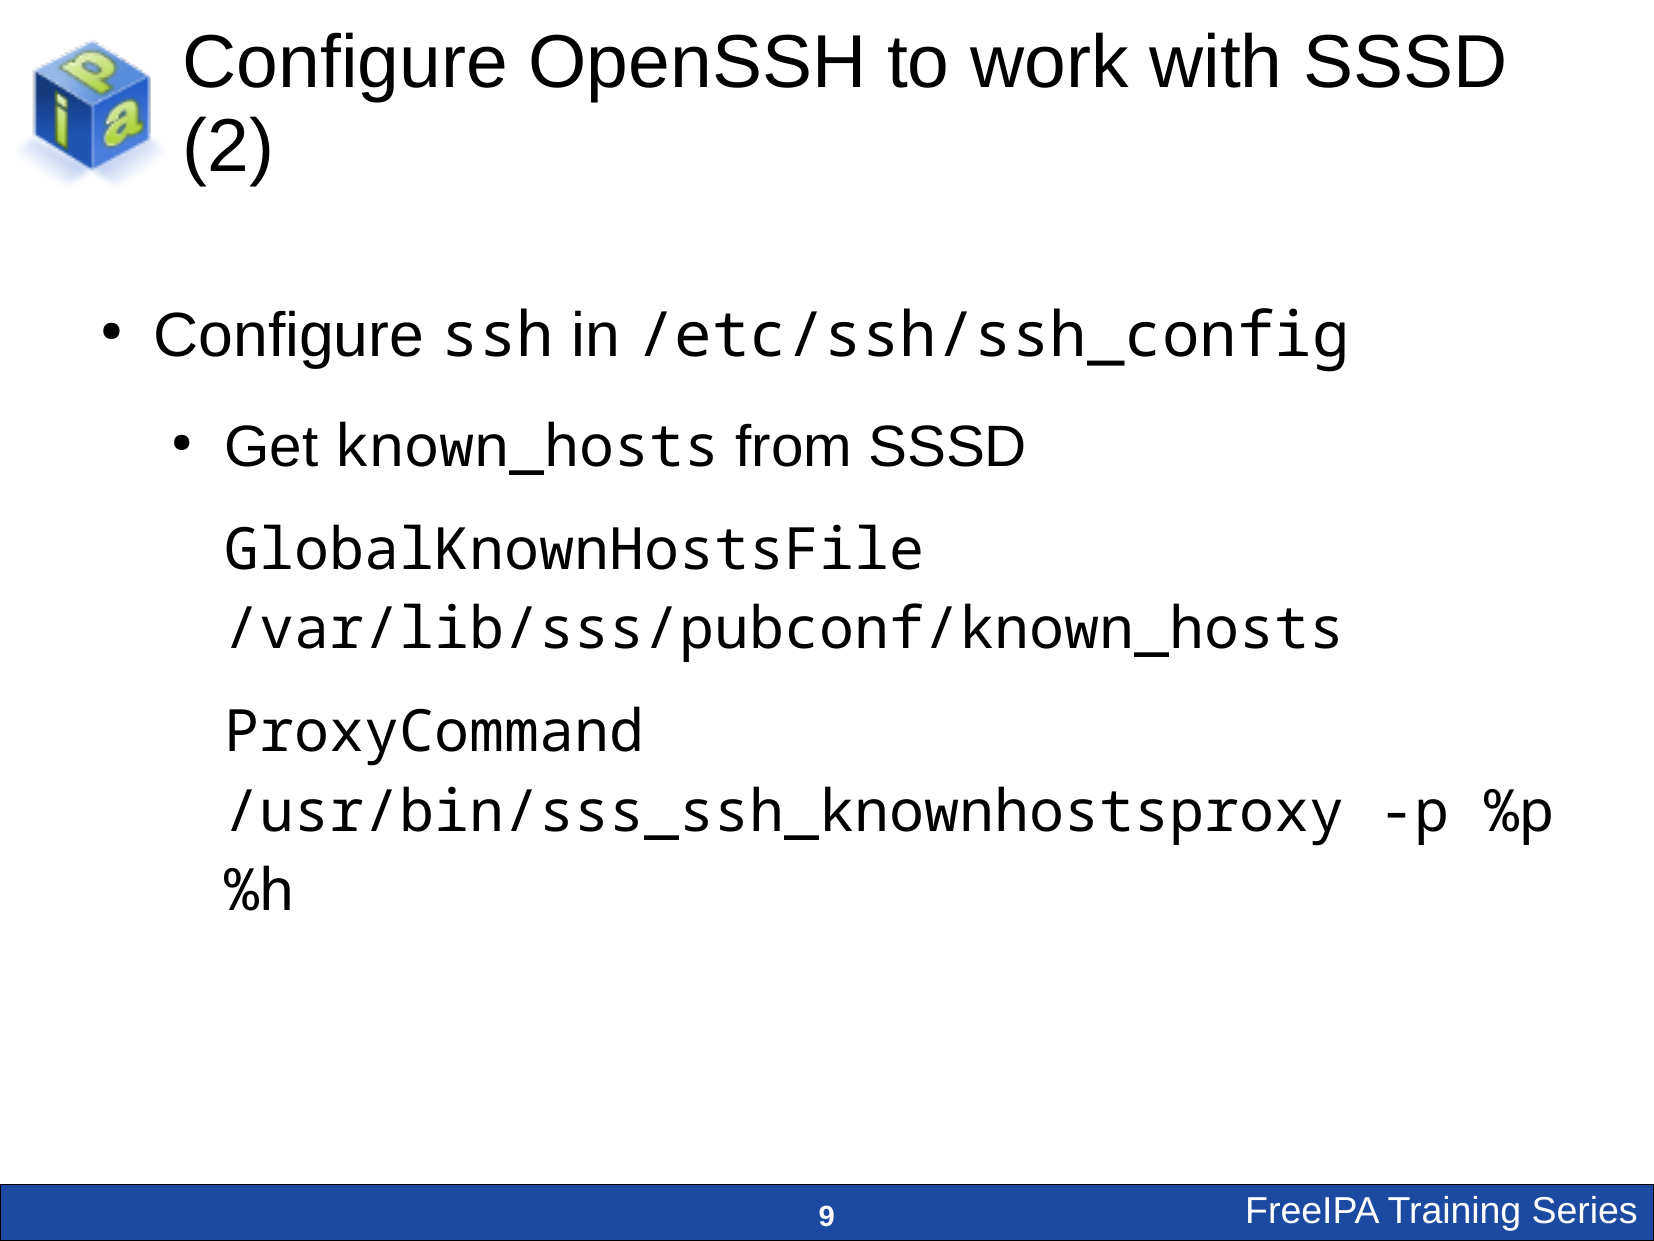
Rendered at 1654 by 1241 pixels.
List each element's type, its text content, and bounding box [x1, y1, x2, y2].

picture [17, 34, 165, 193]
title Configure OpenSSH to work with SSSD (2) [182, 19, 1579, 188]
list Configure ssh in /etc/ssh/ssh_config Get known_hosts from SSSD GlobalKnownHostsFile /var/lib/sss/pubconf/known_hosts ProxyCommand /usr/bin/sss_ssh_knownhostsproxy -p %p %h [82, 290, 1571, 1010]
